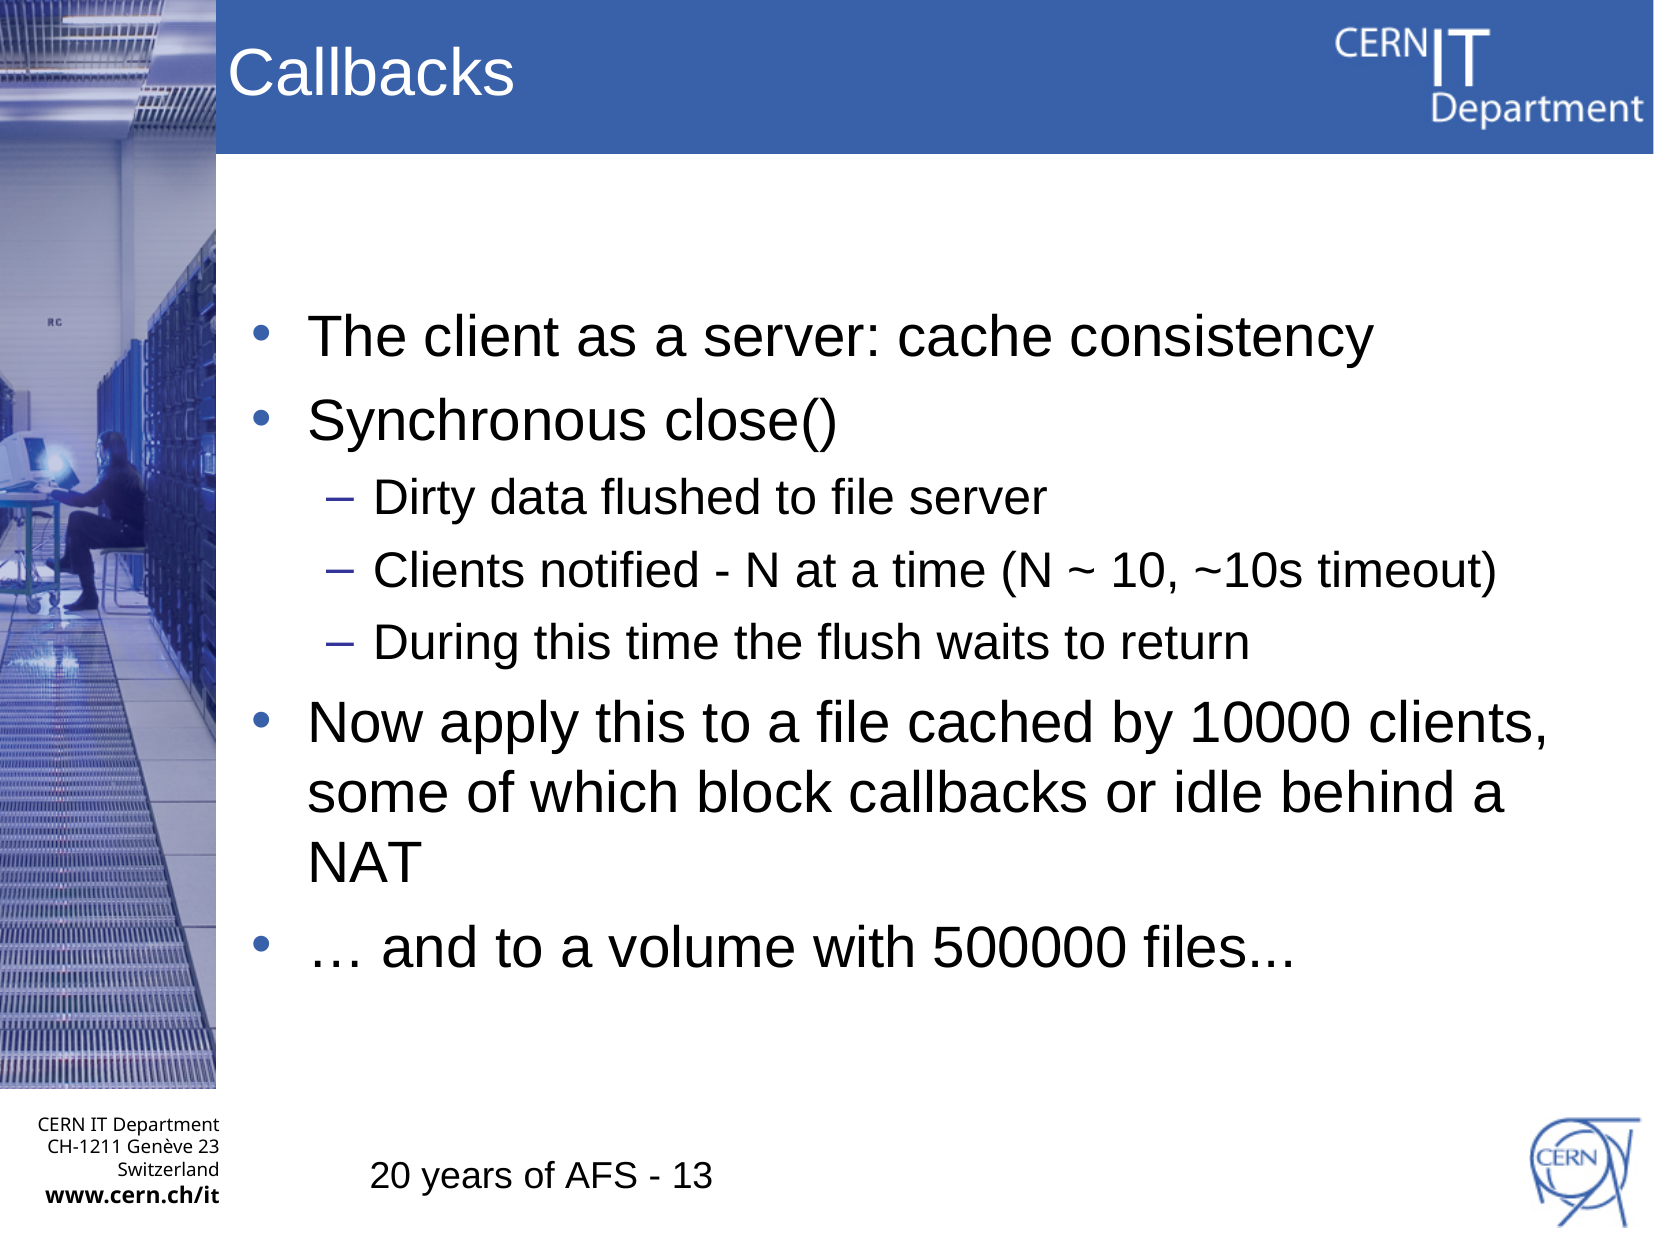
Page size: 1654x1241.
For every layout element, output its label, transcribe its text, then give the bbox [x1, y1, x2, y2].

picture [1529, 1116, 1642, 1228]
list The client as a server: cache consistency Synchronous close() Dirty data flushed to file server Clients notified - N at a time (N ~ 10, ~10s timeout) During this time the flush waits to return Now apply this to a file cached by 10000 clients, some of which block callbacks or idle behind a NAT … and to a volume with 500000 files... [236, 290, 1571, 1110]
title Callbacks [212, 0, 1126, 165]
picture [1126, 0, 1654, 154]
